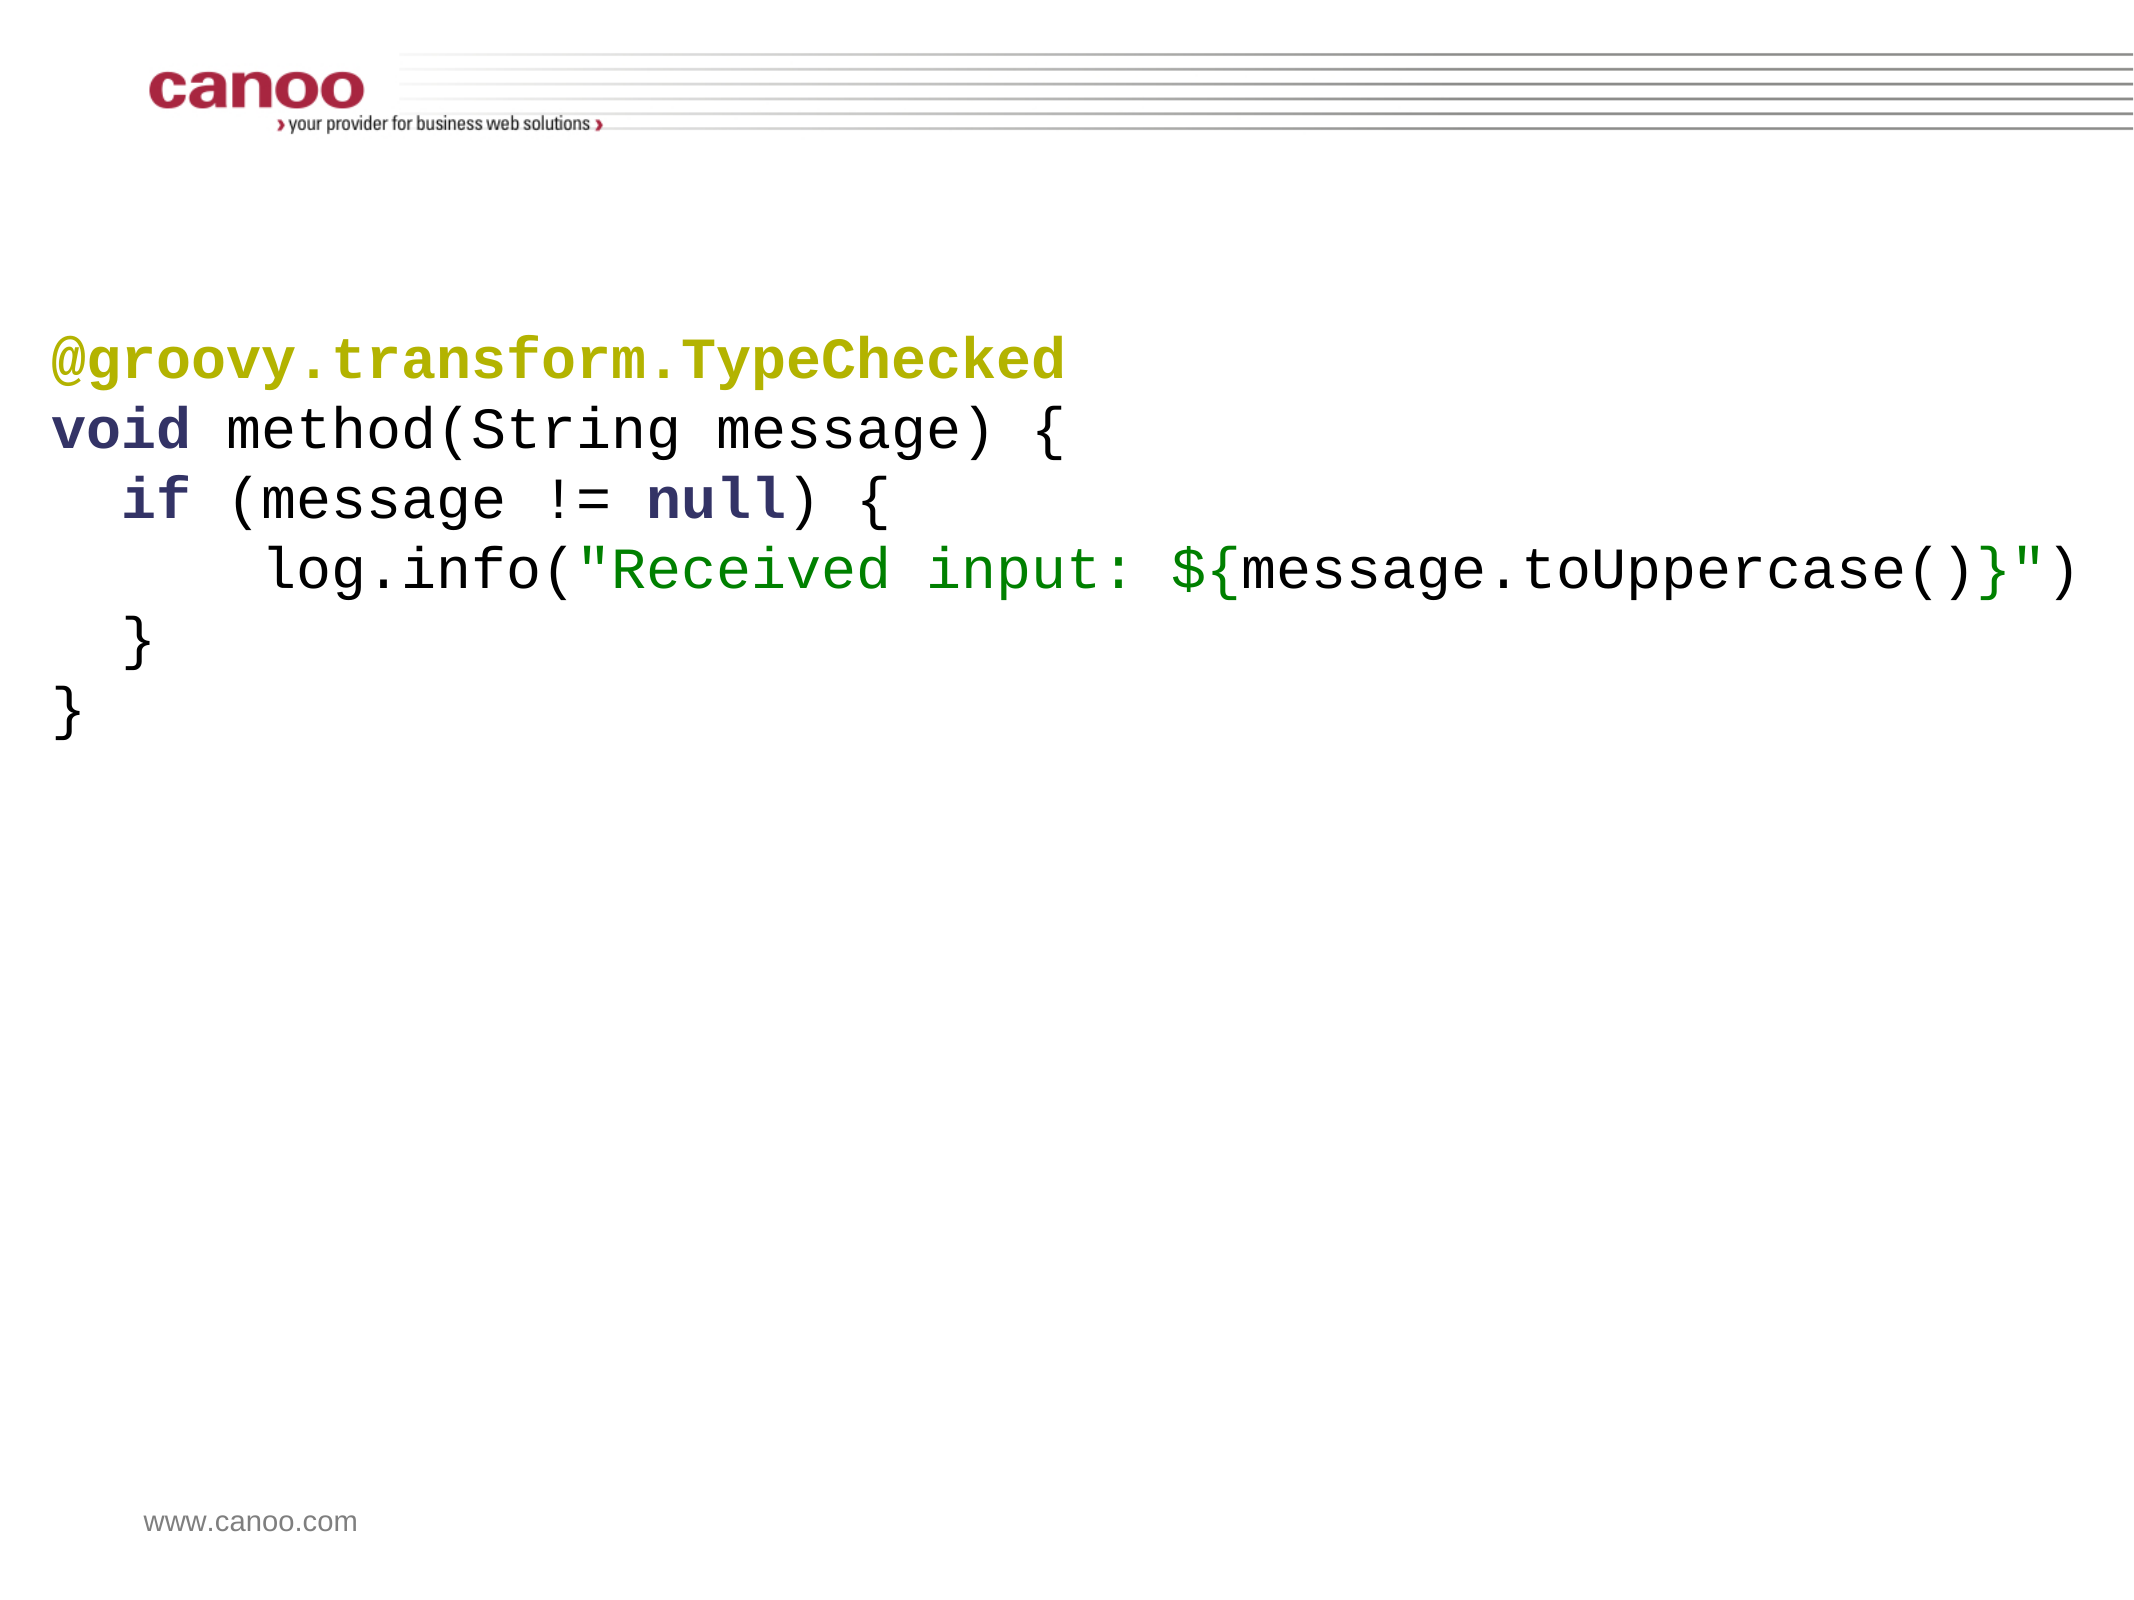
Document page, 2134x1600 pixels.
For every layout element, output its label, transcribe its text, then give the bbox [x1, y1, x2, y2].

picture [0, 21, 2134, 188]
text_box @groovy.transform.TypeChecked void method(String message) { if (message != null) { log.info("Received input: ${message.toUppercase()}") } } [36, 312, 2097, 888]
